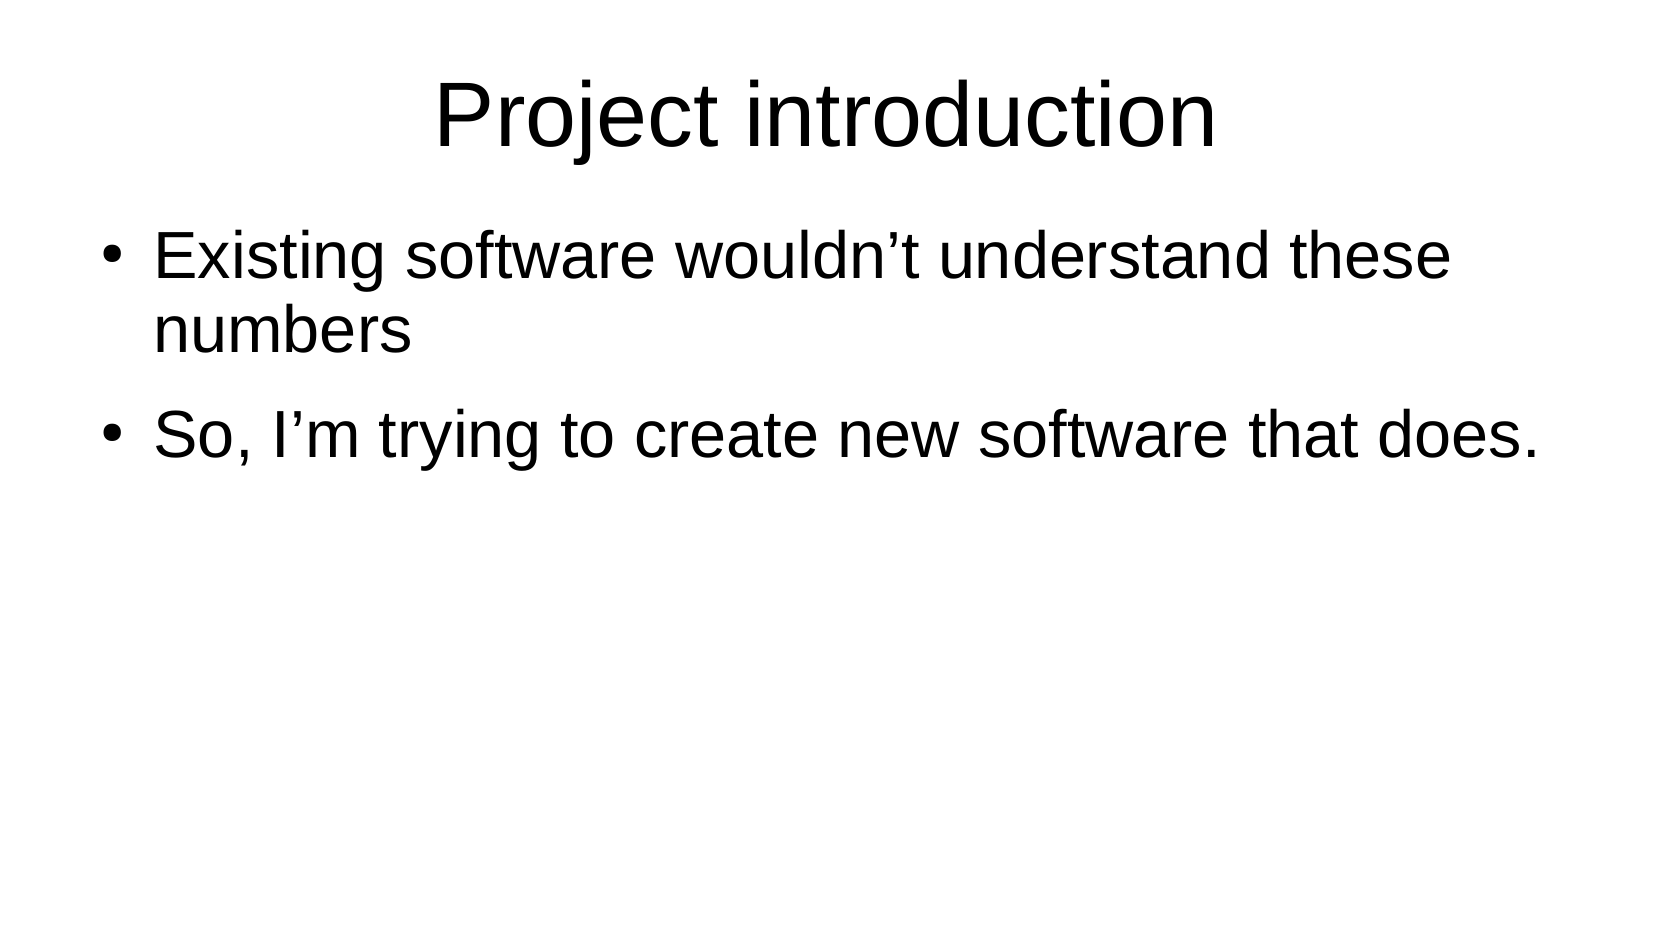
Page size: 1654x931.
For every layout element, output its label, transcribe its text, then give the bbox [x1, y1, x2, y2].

title Project introduction [82, 37, 1571, 193]
list Existing software wouldn’t understand these numbers So, I’m trying to create new software that does. [82, 217, 1571, 758]
